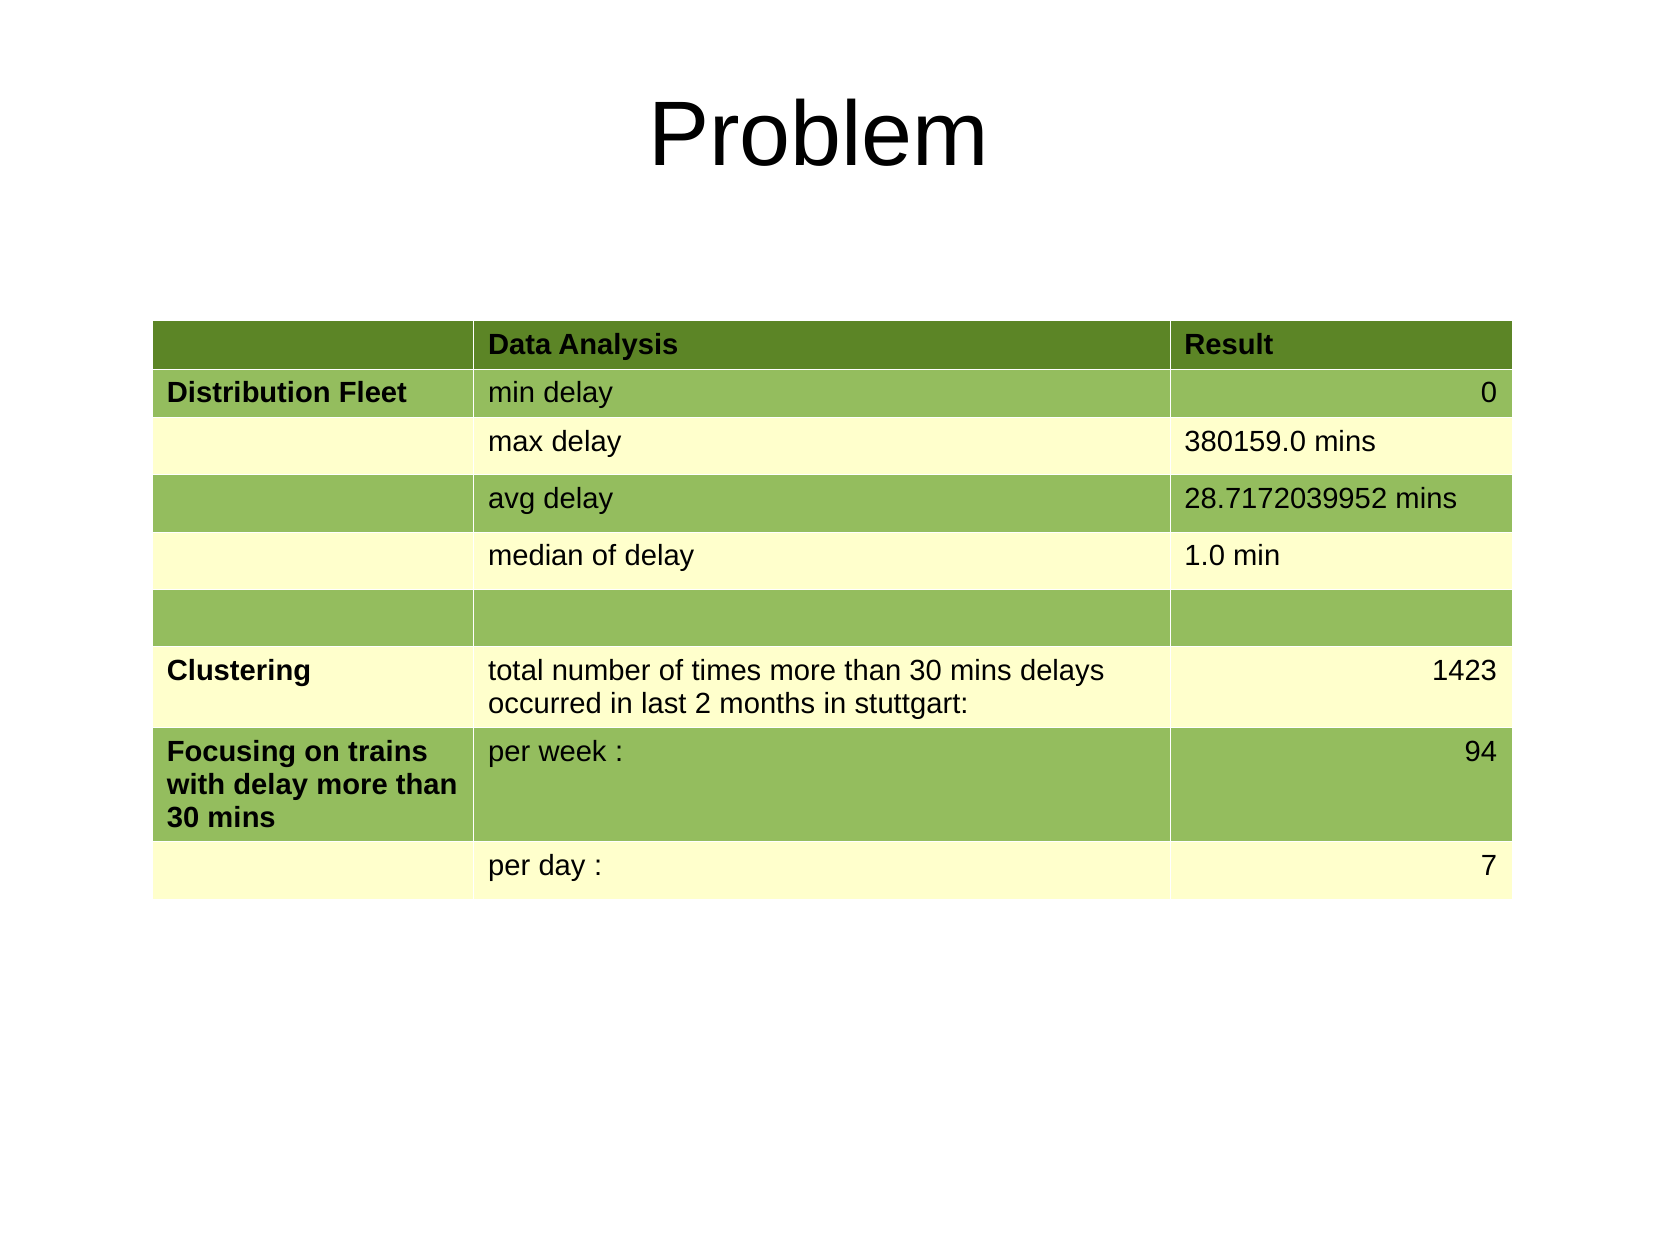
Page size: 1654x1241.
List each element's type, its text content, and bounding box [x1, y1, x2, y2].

table_header [153, 321, 473, 369]
table_cell [153, 590, 473, 646]
table_cell Clustering [153, 647, 473, 727]
table_cell [153, 418, 473, 474]
table_cell 28.7172039952 mins [1171, 475, 1512, 532]
table_cell Distribution Fleet [153, 370, 473, 417]
table_cell [474, 590, 1170, 646]
table_cell 94 [1171, 728, 1512, 841]
table_header Data Analysis [474, 321, 1170, 369]
table_cell [153, 533, 473, 589]
table_cell max delay [474, 418, 1170, 474]
table_cell 380159.0 mins [1171, 418, 1512, 474]
title Problem [75, 30, 1564, 238]
table_cell Focusing on trains with delay more than 30 mins [153, 728, 473, 841]
table_cell 1423 [1171, 647, 1512, 727]
table_cell median of delay [474, 533, 1170, 589]
table_cell per week : [474, 728, 1170, 841]
table_cell [1171, 590, 1512, 646]
table_cell 1.0 min [1171, 533, 1512, 589]
table_cell total number of times more than 30 mins delays occurred in last 2 months in stuttgart: [474, 647, 1170, 727]
table_cell per day : [474, 842, 1170, 899]
table_cell [153, 475, 473, 532]
table_header Result [1171, 321, 1512, 369]
table_cell 7 [1171, 842, 1512, 899]
table_cell 0 [1171, 370, 1512, 417]
table_cell [153, 842, 473, 899]
table_cell min delay [474, 370, 1170, 417]
table_cell avg delay [474, 475, 1170, 532]
